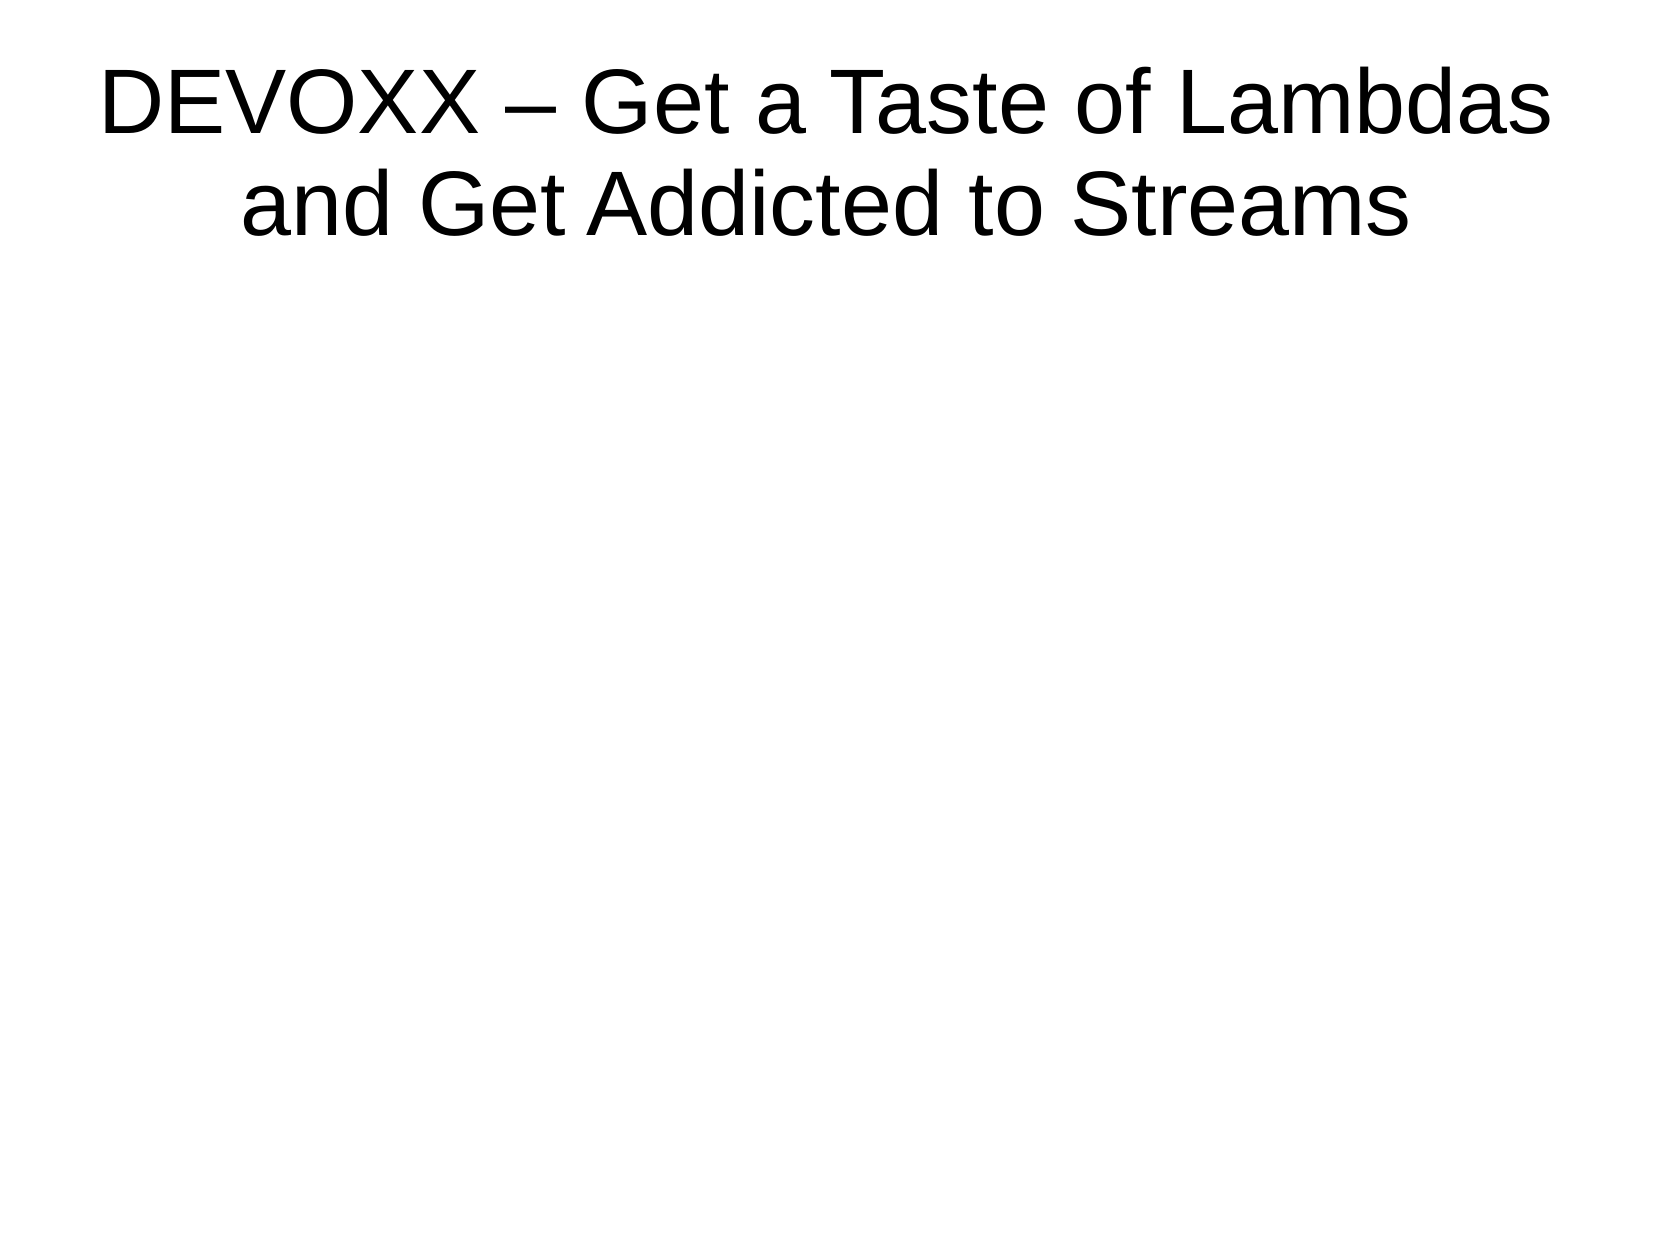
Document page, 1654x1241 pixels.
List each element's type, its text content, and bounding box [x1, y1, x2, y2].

title DEVOXX – Get a Taste of Lambdas and Get Addicted to Streams [82, 49, 1571, 257]
